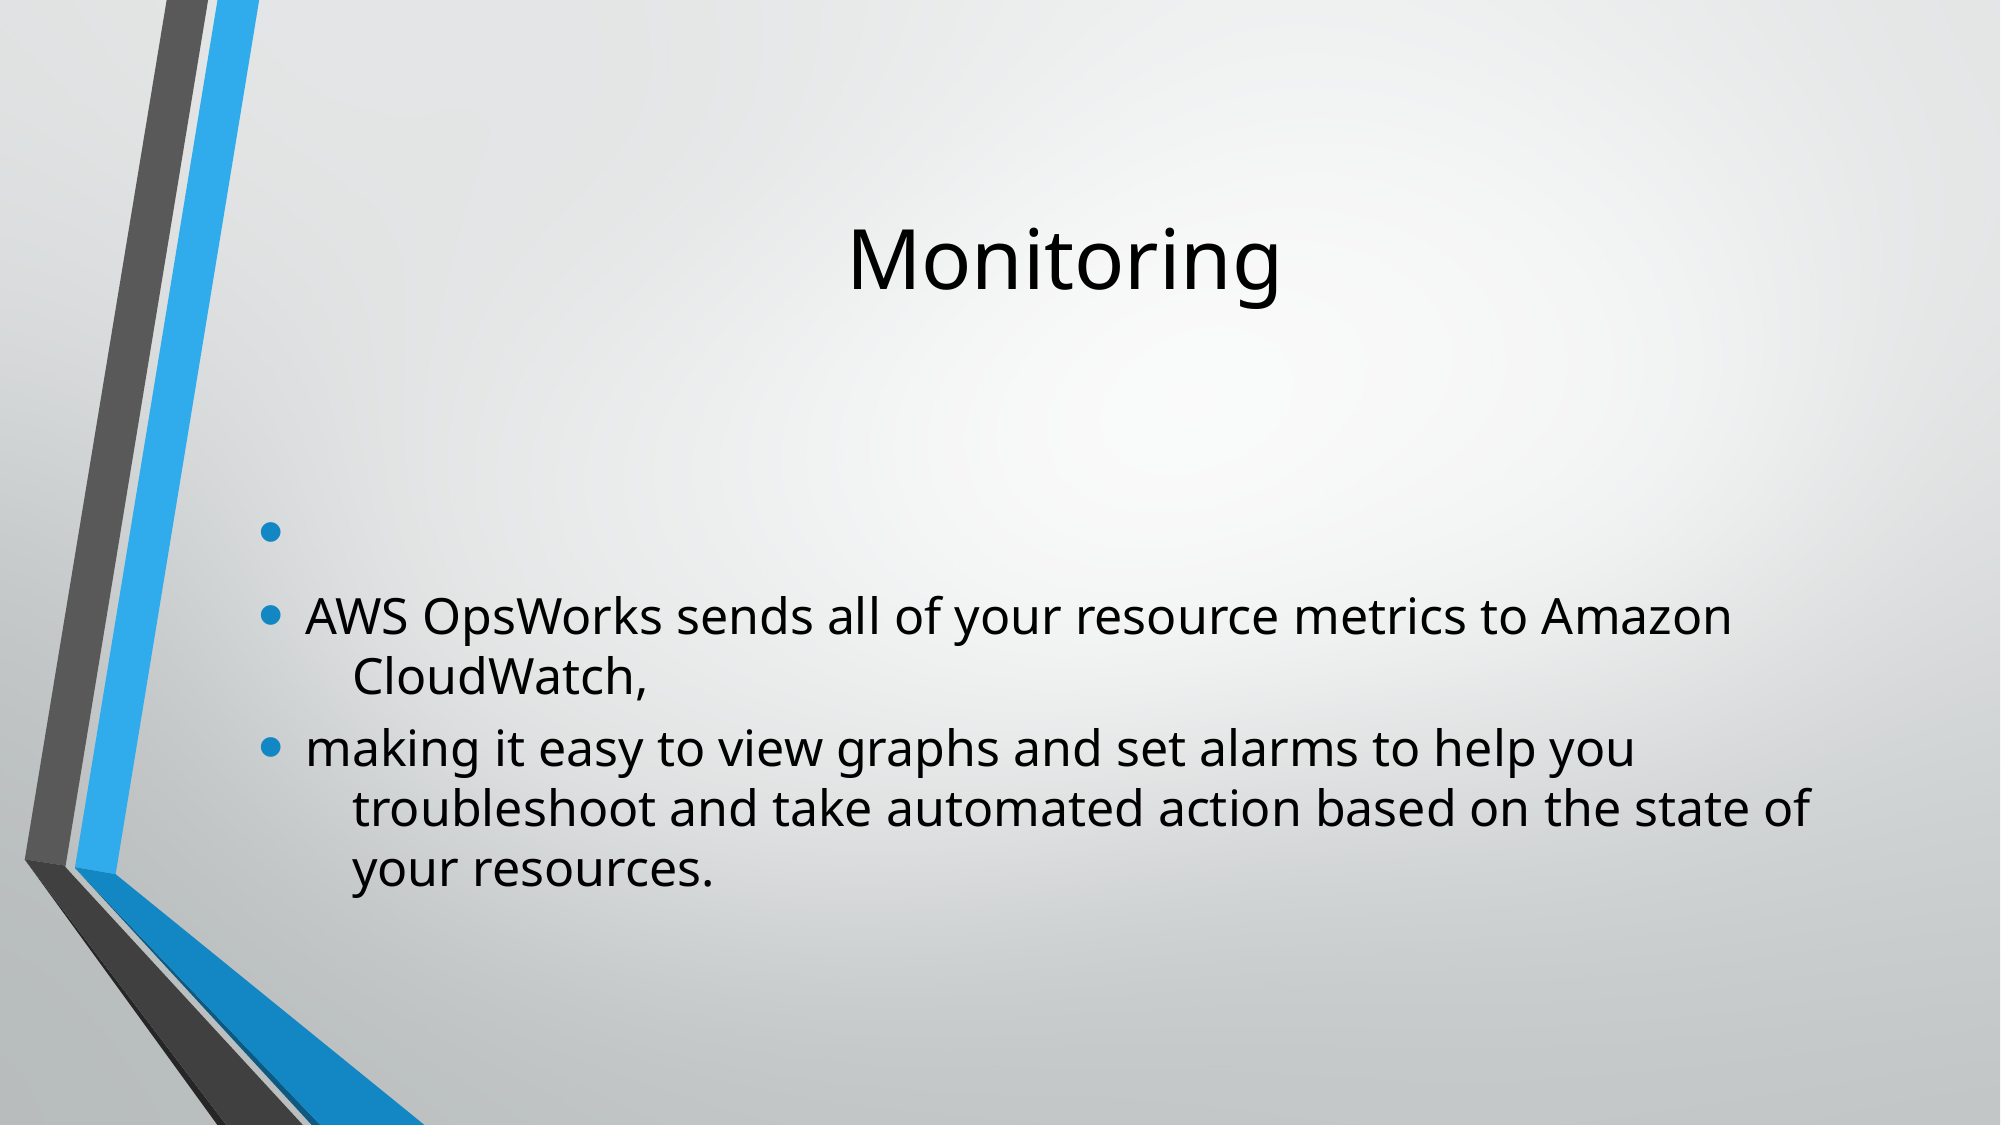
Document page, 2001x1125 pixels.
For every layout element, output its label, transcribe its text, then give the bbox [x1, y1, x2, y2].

title Monitoring [243, 112, 1887, 400]
list AWS OpsWorks sends all of your resource metrics to Amazon CloudWatch, making it easy to view graphs and set alarms to help you troubleshoot and take automated action based on the state of your resources. [243, 437, 1887, 950]
